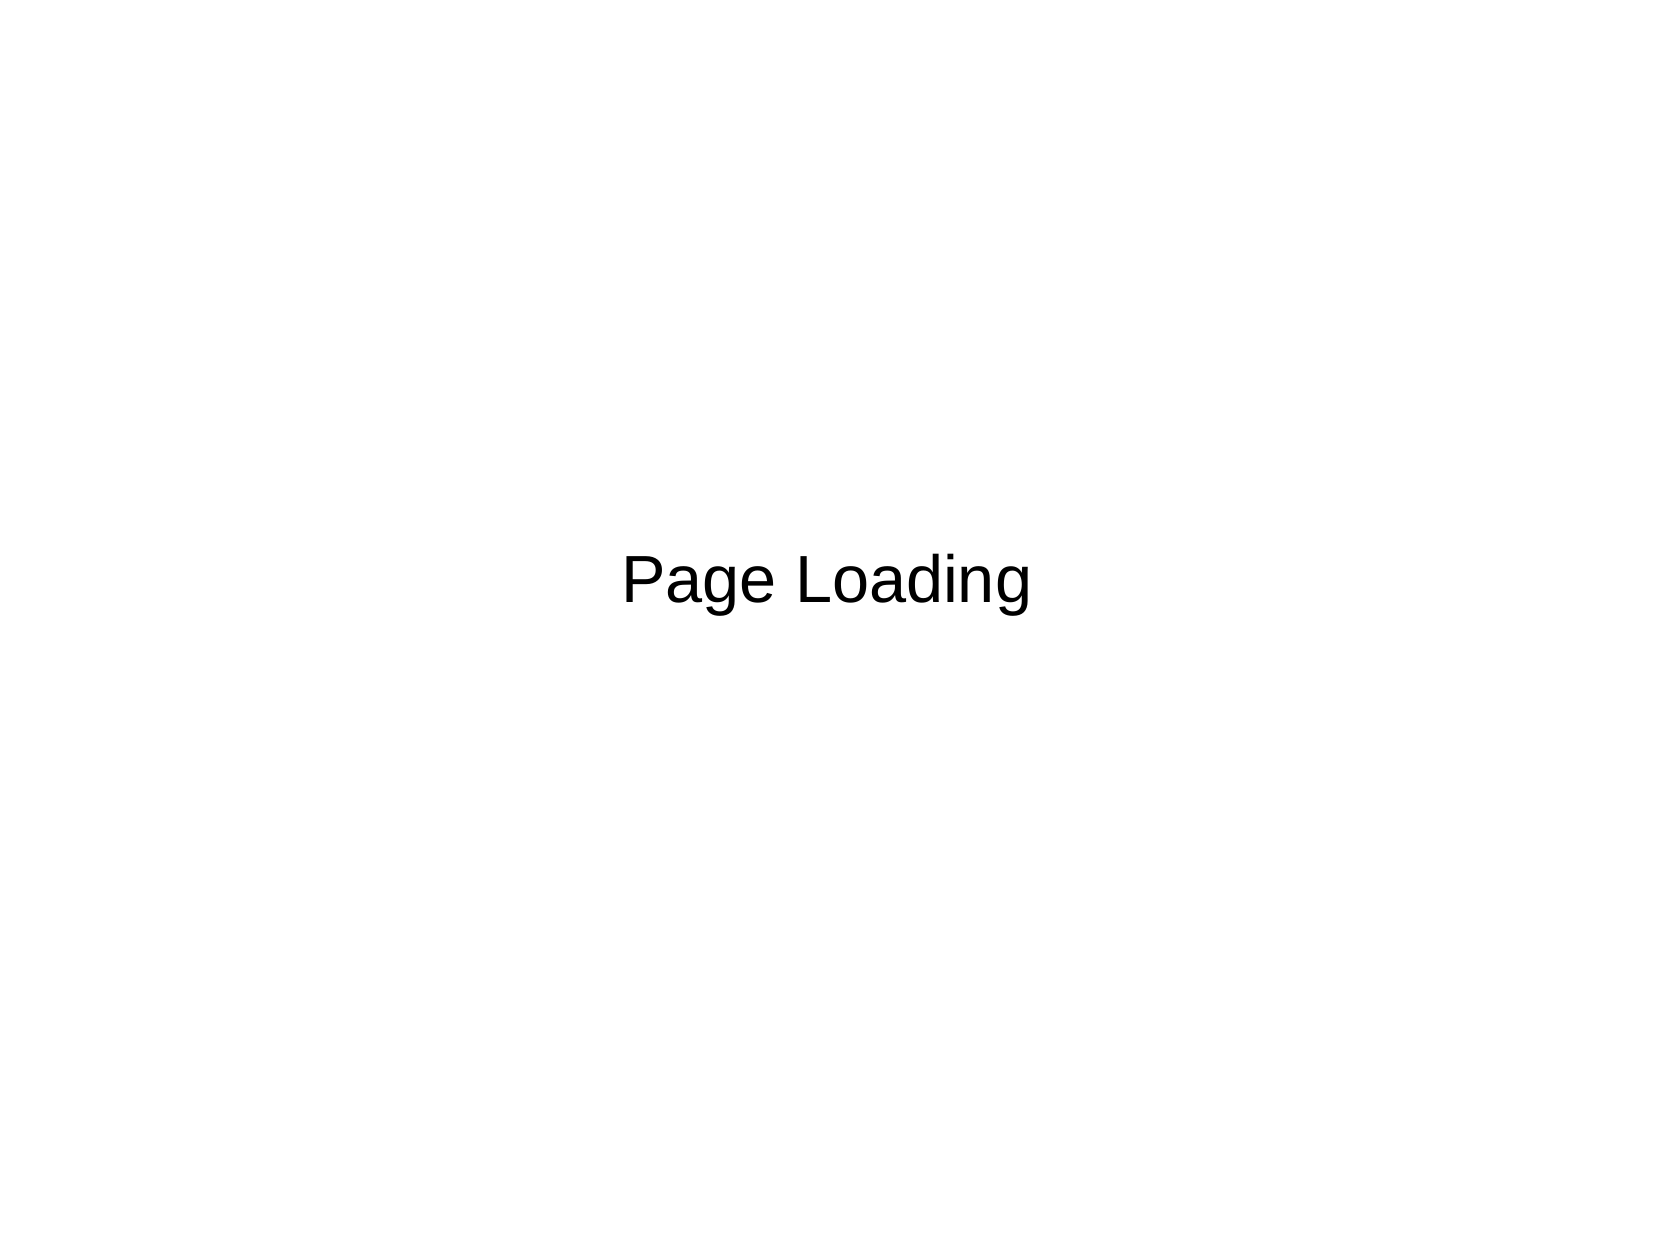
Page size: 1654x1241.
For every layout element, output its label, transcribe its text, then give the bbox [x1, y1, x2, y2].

subtitle Page Loading [82, 49, 1571, 1109]
